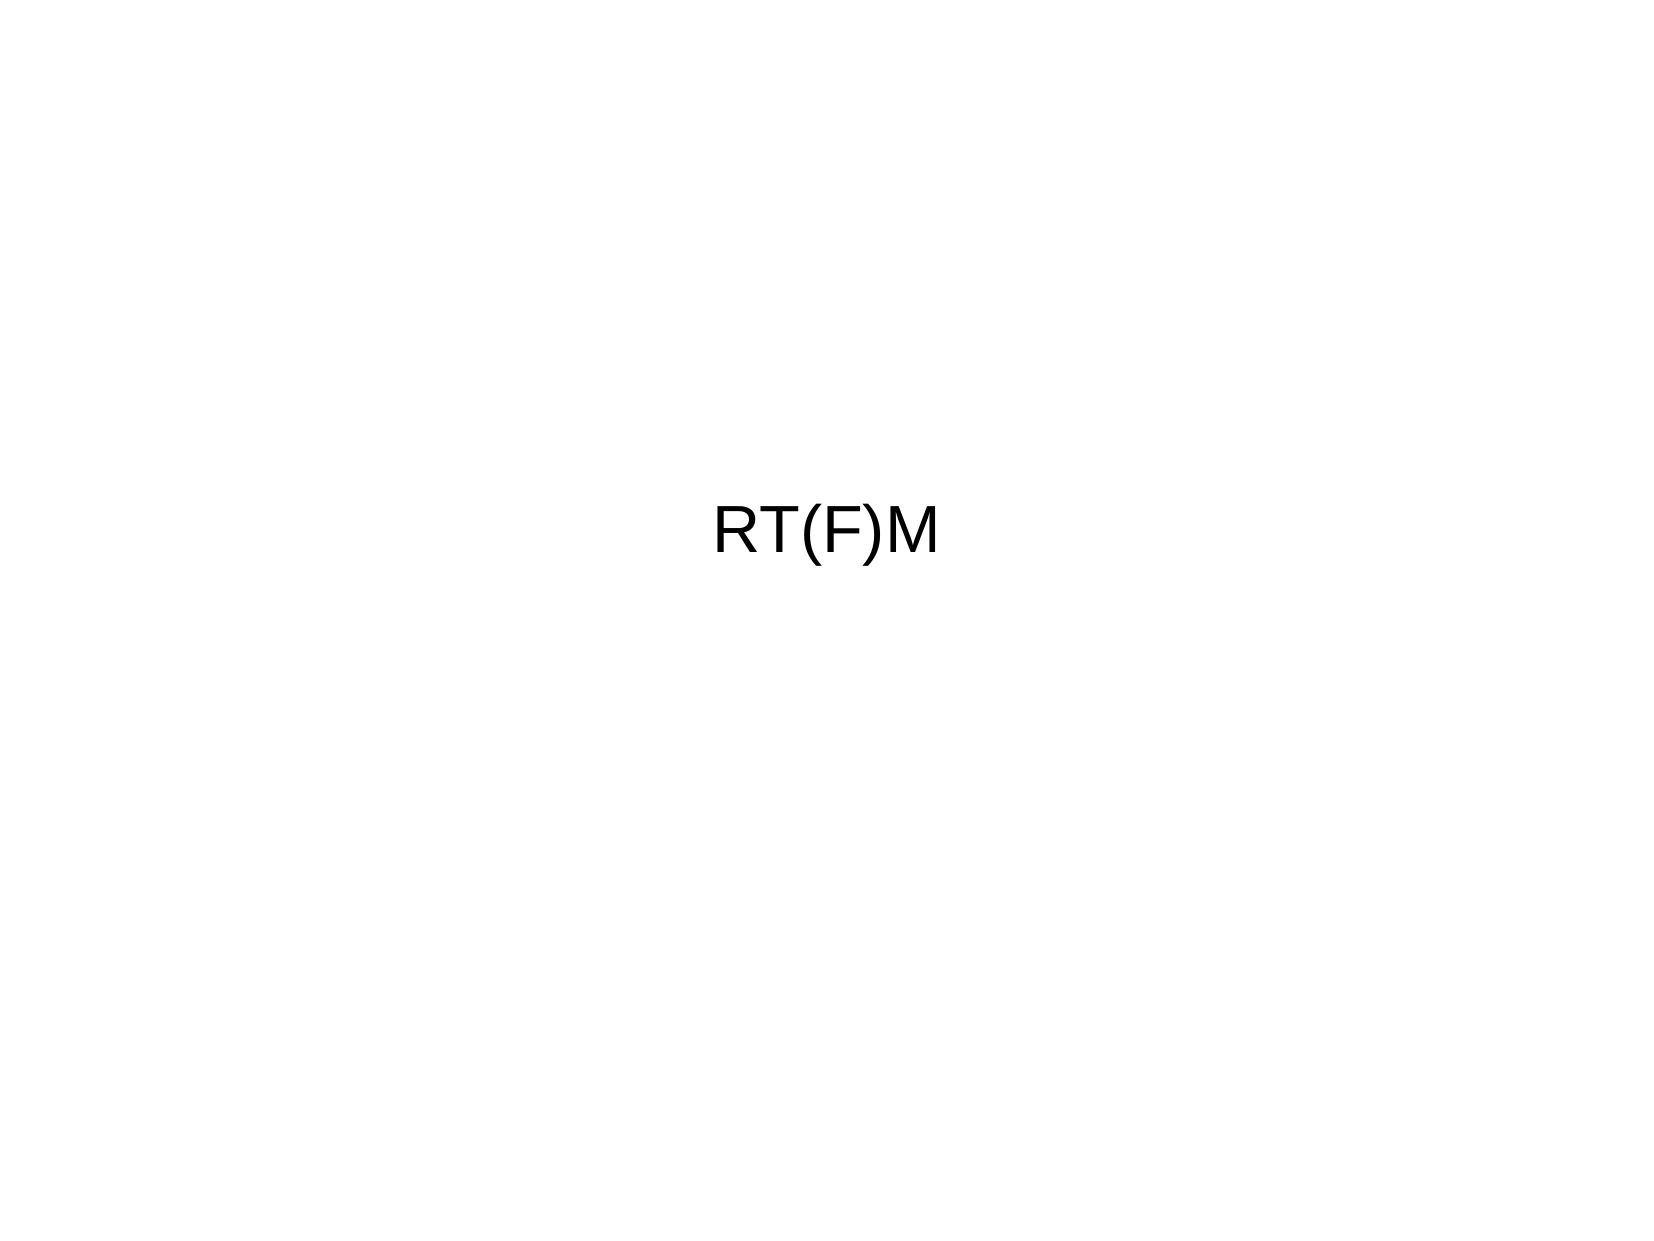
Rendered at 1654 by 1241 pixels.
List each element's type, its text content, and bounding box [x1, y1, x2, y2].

subtitle RT(F)M [82, 49, 1571, 1010]
